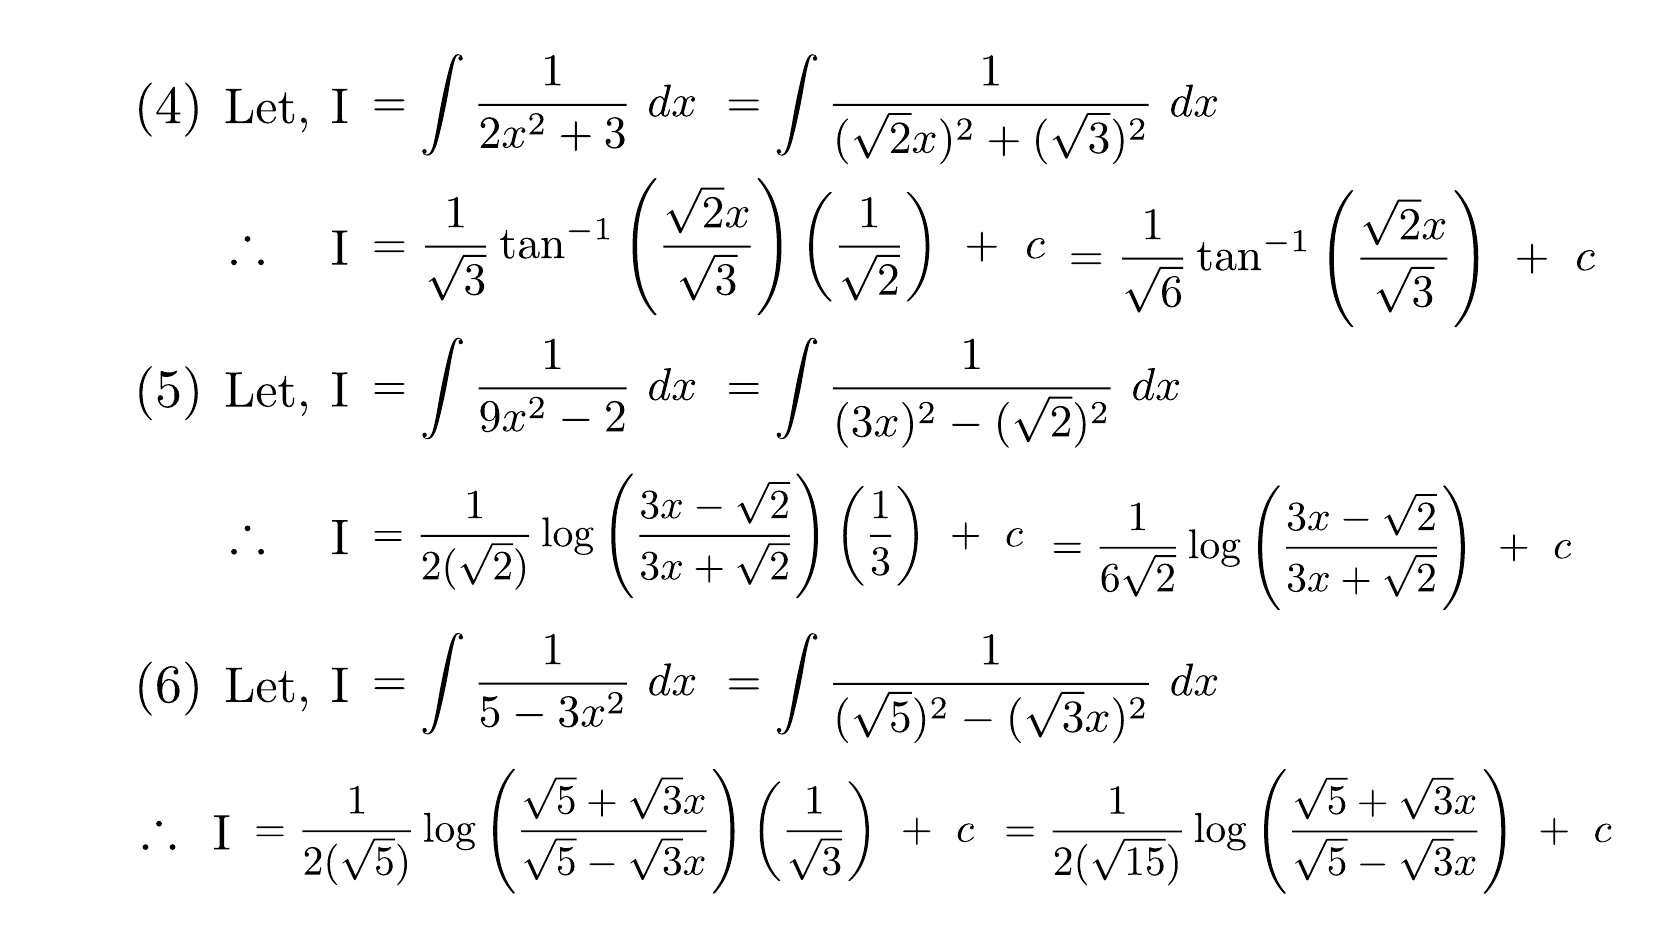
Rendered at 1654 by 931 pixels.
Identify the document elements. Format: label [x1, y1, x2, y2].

text_box [332, 667, 348, 702]
text_box [225, 667, 308, 712]
text_box [332, 230, 348, 265]
text_box [373, 54, 696, 156]
text_box [1005, 769, 1612, 894]
text_box [255, 768, 974, 894]
text_box [136, 366, 198, 421]
text_box [231, 525, 264, 555]
text_box [225, 372, 307, 417]
text_box [728, 54, 1218, 165]
text_box [332, 520, 348, 555]
text_box [1070, 190, 1595, 328]
text_box [728, 337, 1180, 448]
text_box [214, 815, 230, 850]
text_box [373, 178, 1045, 316]
text_box [373, 632, 696, 735]
text_box [373, 337, 696, 440]
text_box [332, 88, 348, 124]
text_box [142, 820, 176, 850]
text_box [225, 88, 307, 133]
title [47, 36, 1607, 910]
text_box [373, 473, 1023, 599]
text_box [231, 236, 264, 266]
text_box [136, 82, 198, 137]
text_box [332, 372, 348, 407]
text_box [728, 633, 1218, 744]
text_box [1053, 485, 1571, 611]
text_box [136, 661, 198, 716]
